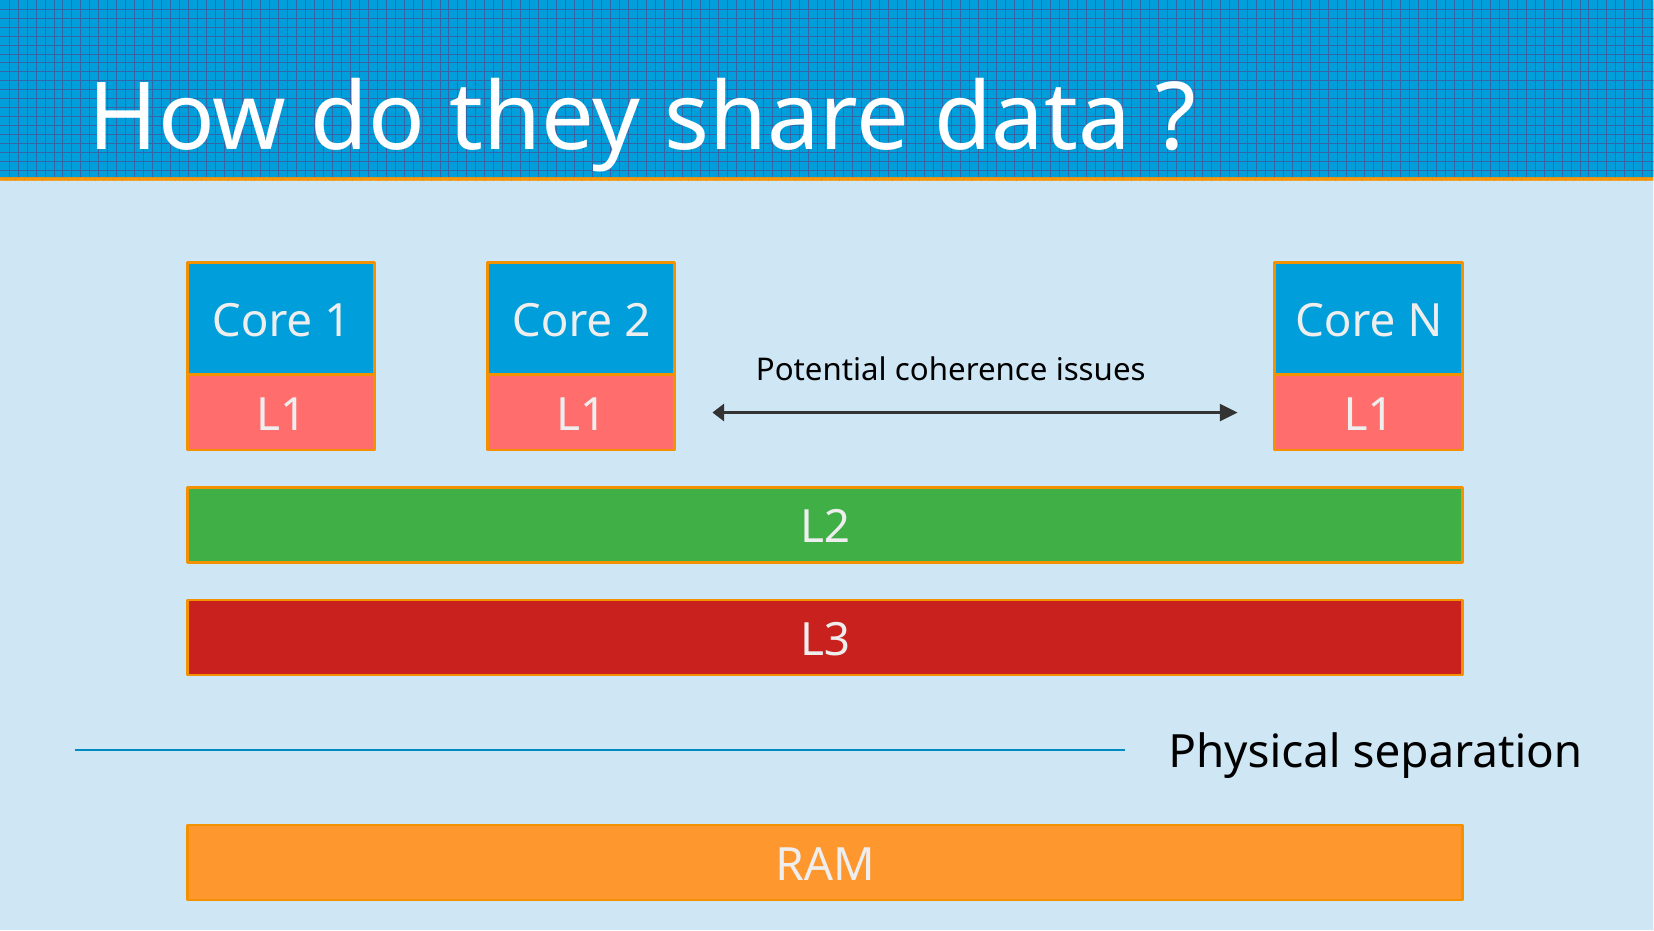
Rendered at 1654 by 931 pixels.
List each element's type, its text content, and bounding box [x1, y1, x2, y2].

text_box L1 [487, 375, 675, 451]
text_box Core 1 [187, 262, 375, 375]
title How do they share data ? [88, 14, 1565, 178]
text_box Core 2 [487, 262, 675, 375]
text_box L2 [187, 487, 1463, 563]
text_box L3 [187, 600, 1463, 676]
text_box L1 [1274, 375, 1463, 451]
text_box Core N [1274, 262, 1463, 375]
text_box L1 [187, 375, 375, 451]
text_box RAM [187, 825, 1463, 901]
text_box Physical separation [1162, 681, 1613, 819]
text_box Potential coherence issues [750, 300, 1163, 437]
